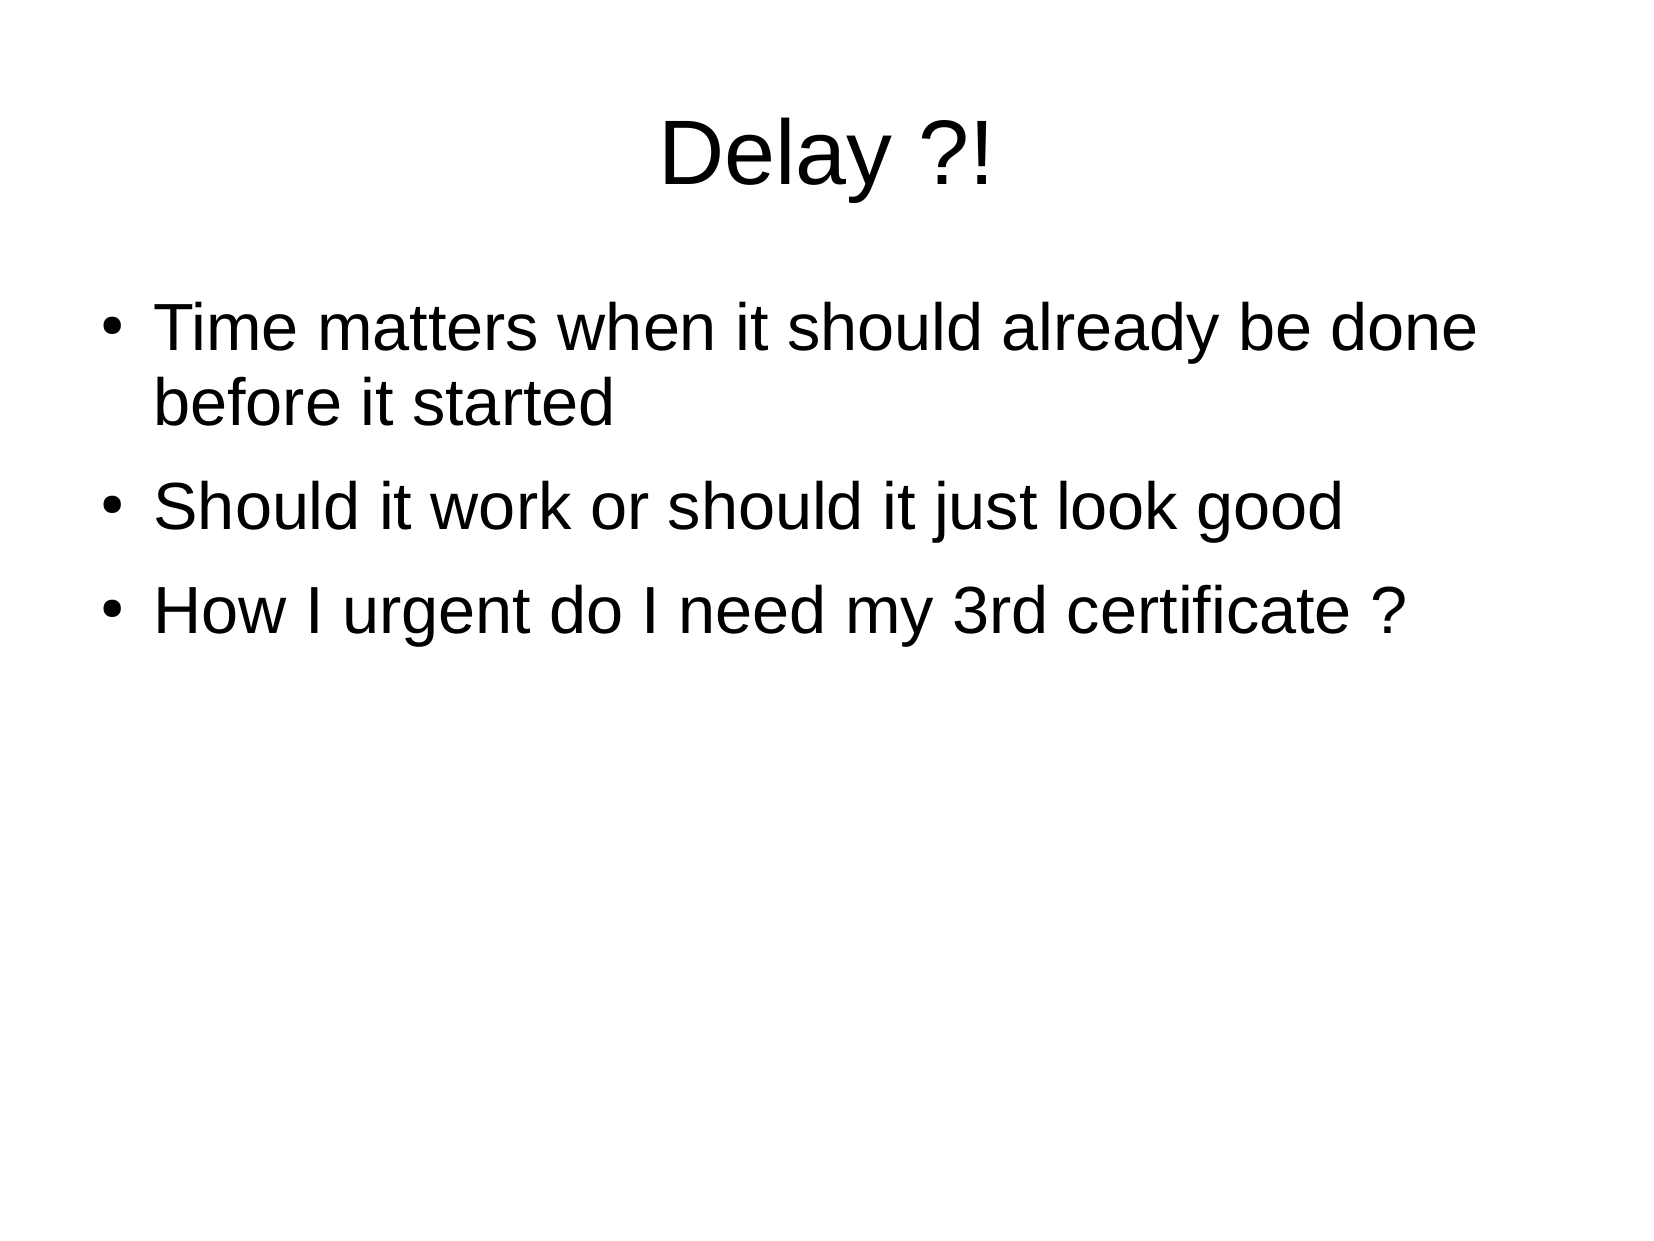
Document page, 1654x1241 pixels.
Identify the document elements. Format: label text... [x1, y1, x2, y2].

list Time matters when it should already be done before it started Should it work or should it just look good How I urgent do I need my 3rd certificate ? [82, 290, 1571, 1010]
title Delay ?! [82, 49, 1571, 257]
